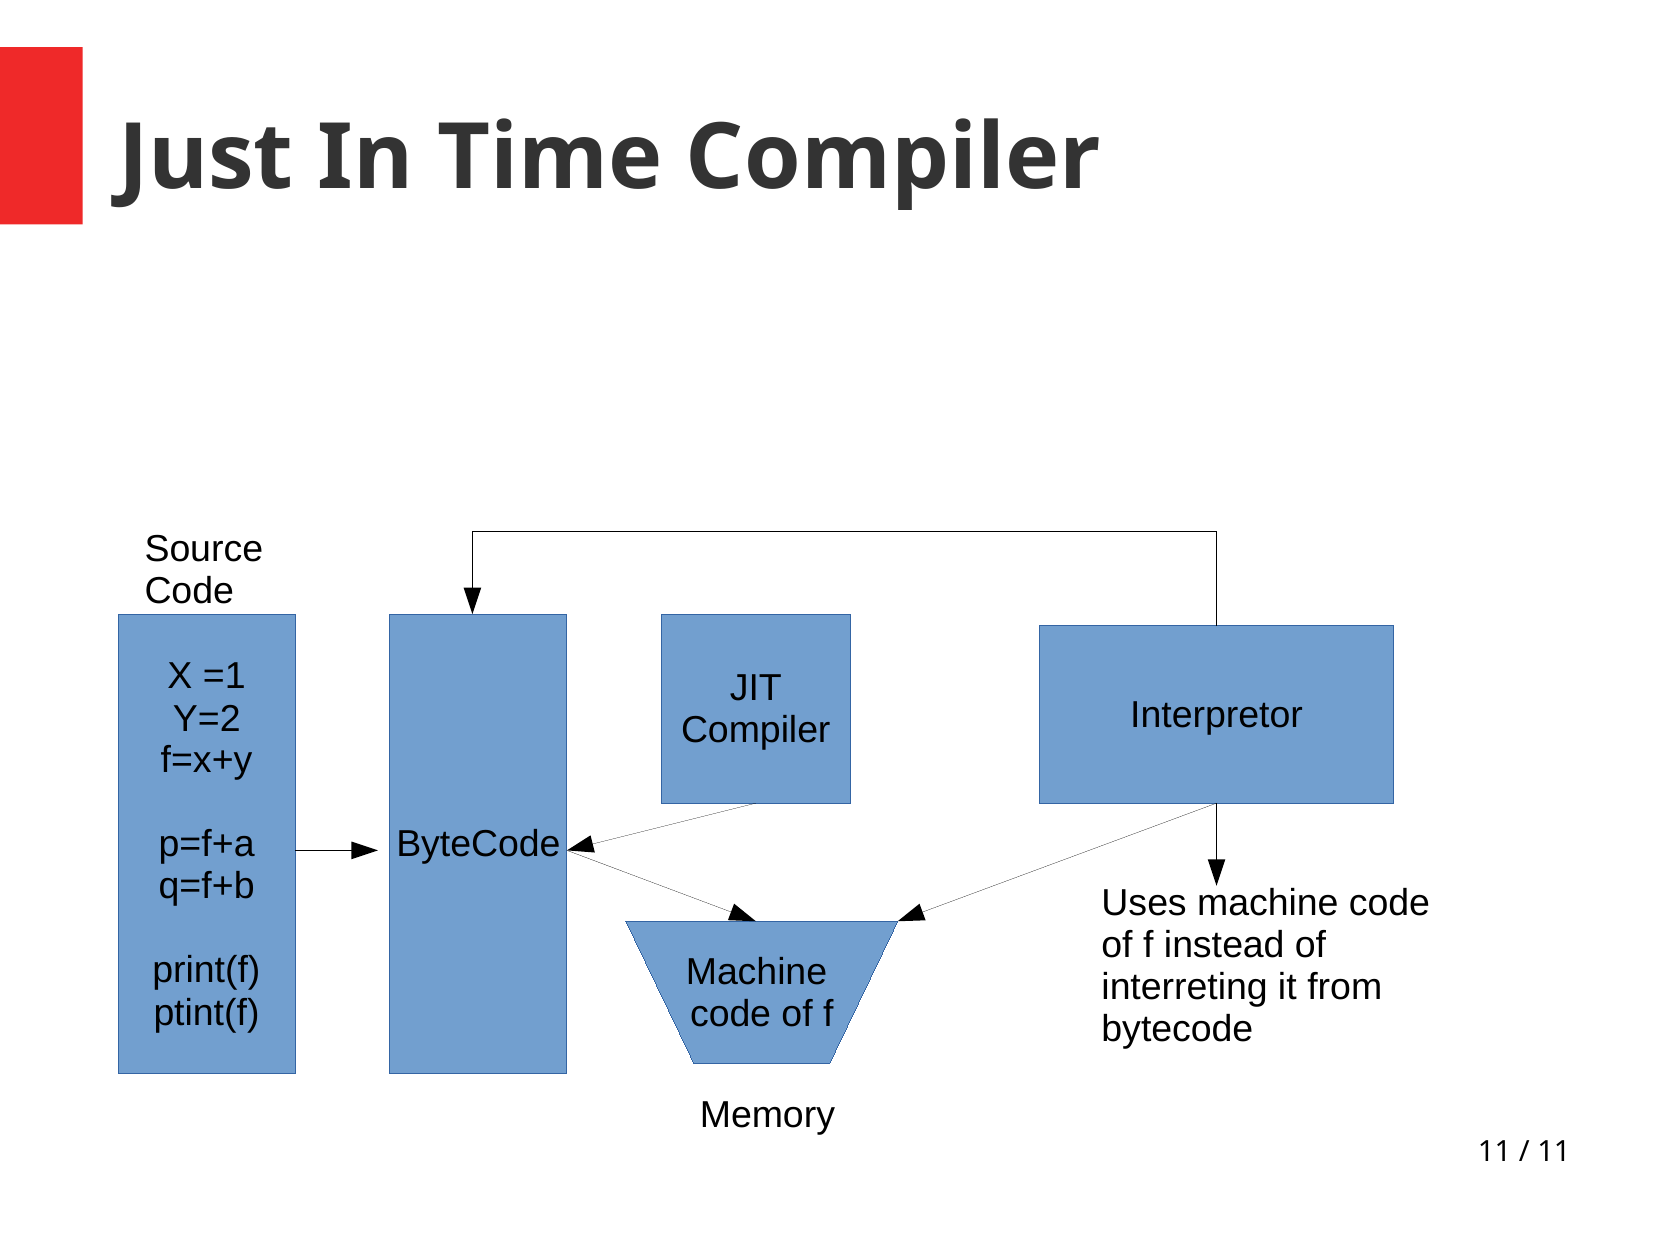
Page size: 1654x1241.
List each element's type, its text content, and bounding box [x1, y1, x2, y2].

text_box Machine code of f [625, 921, 898, 1064]
text_box Interpretor [1039, 625, 1394, 804]
text_box Uses machine code of f instead of interreting it from bytecode [1086, 874, 1477, 1055]
text_box ByteCode [389, 614, 567, 1074]
text_box Memory [685, 1086, 851, 1143]
title Just In Time Compiler [118, 49, 1571, 257]
text_box Source Code [129, 519, 284, 618]
text_box X =1 Y=2 f=x+y p=f+a q=f+b print(f) ptint(f) [118, 614, 296, 1074]
text_box JIT Compiler [661, 614, 851, 804]
